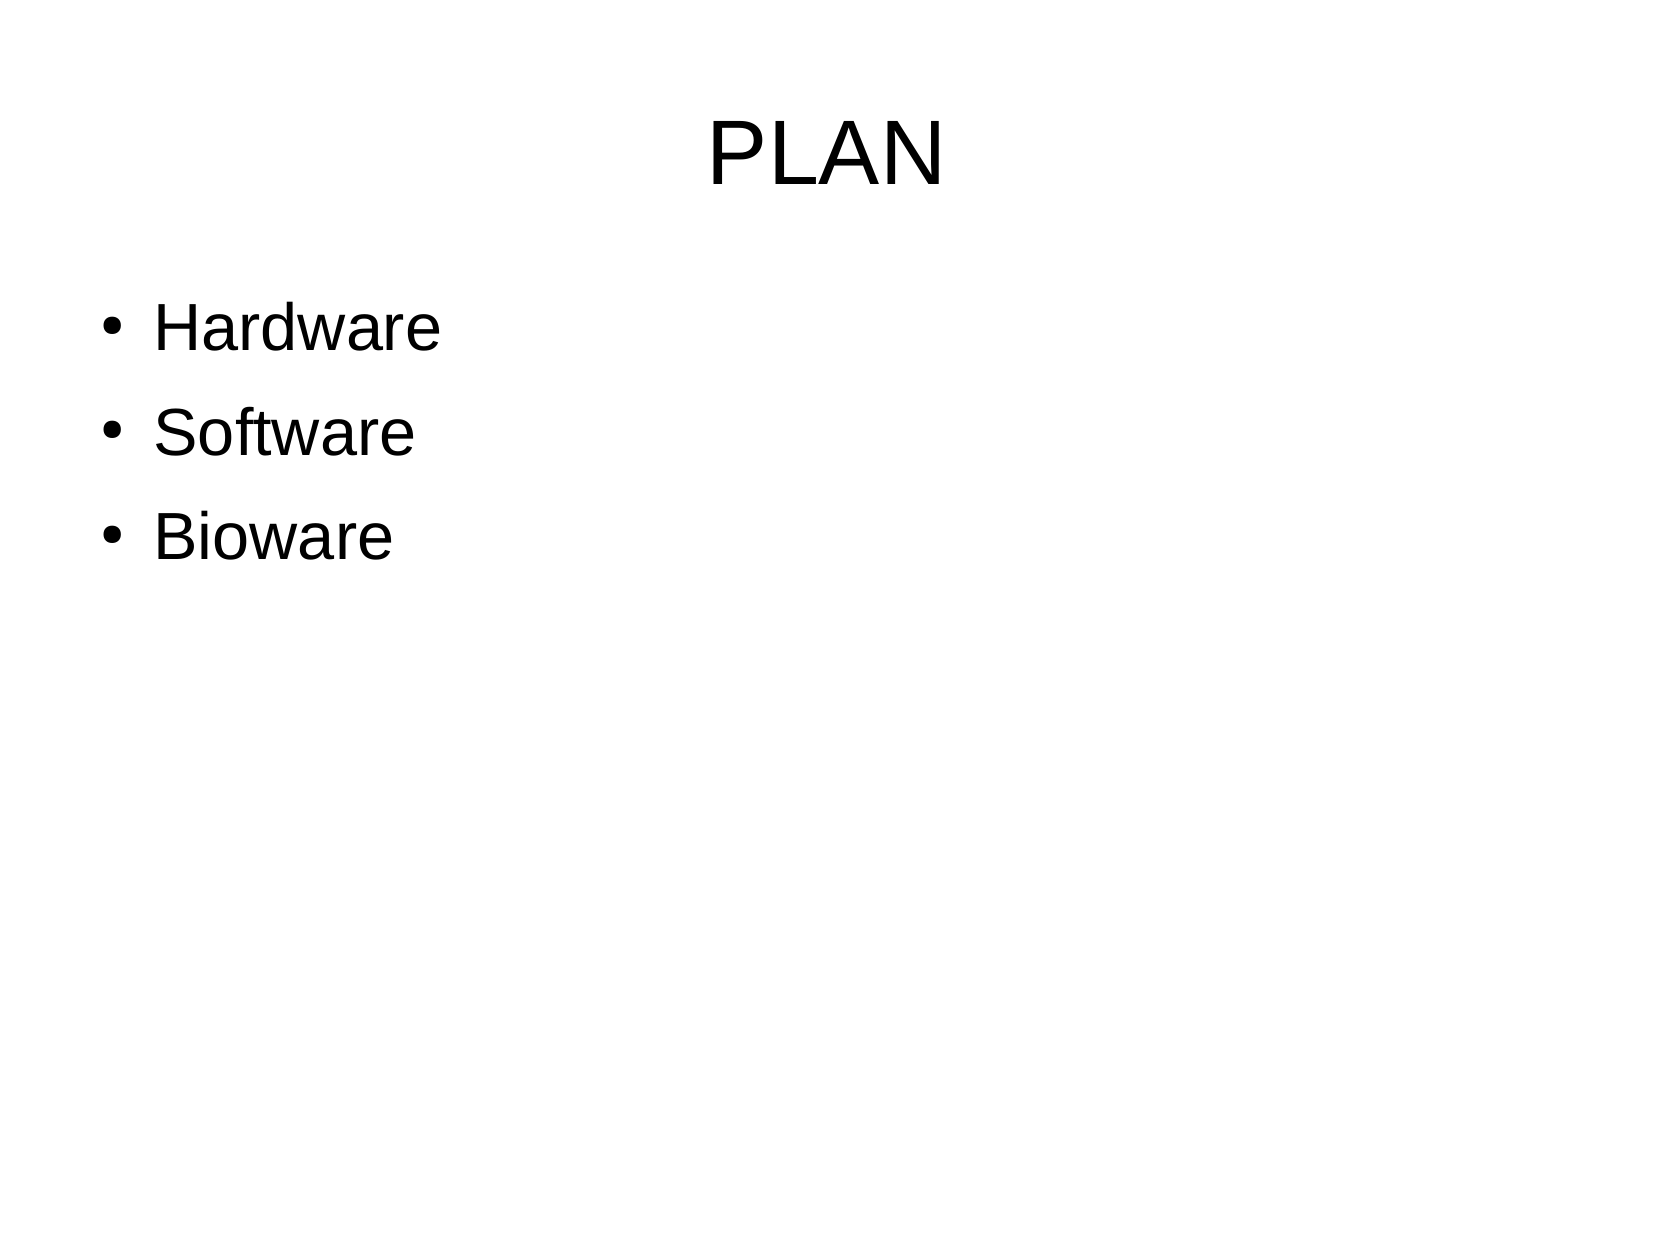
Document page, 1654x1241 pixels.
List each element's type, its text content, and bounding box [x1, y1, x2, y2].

list Hardware Software Bioware [82, 290, 1538, 1010]
title PLAN [82, 49, 1571, 257]
